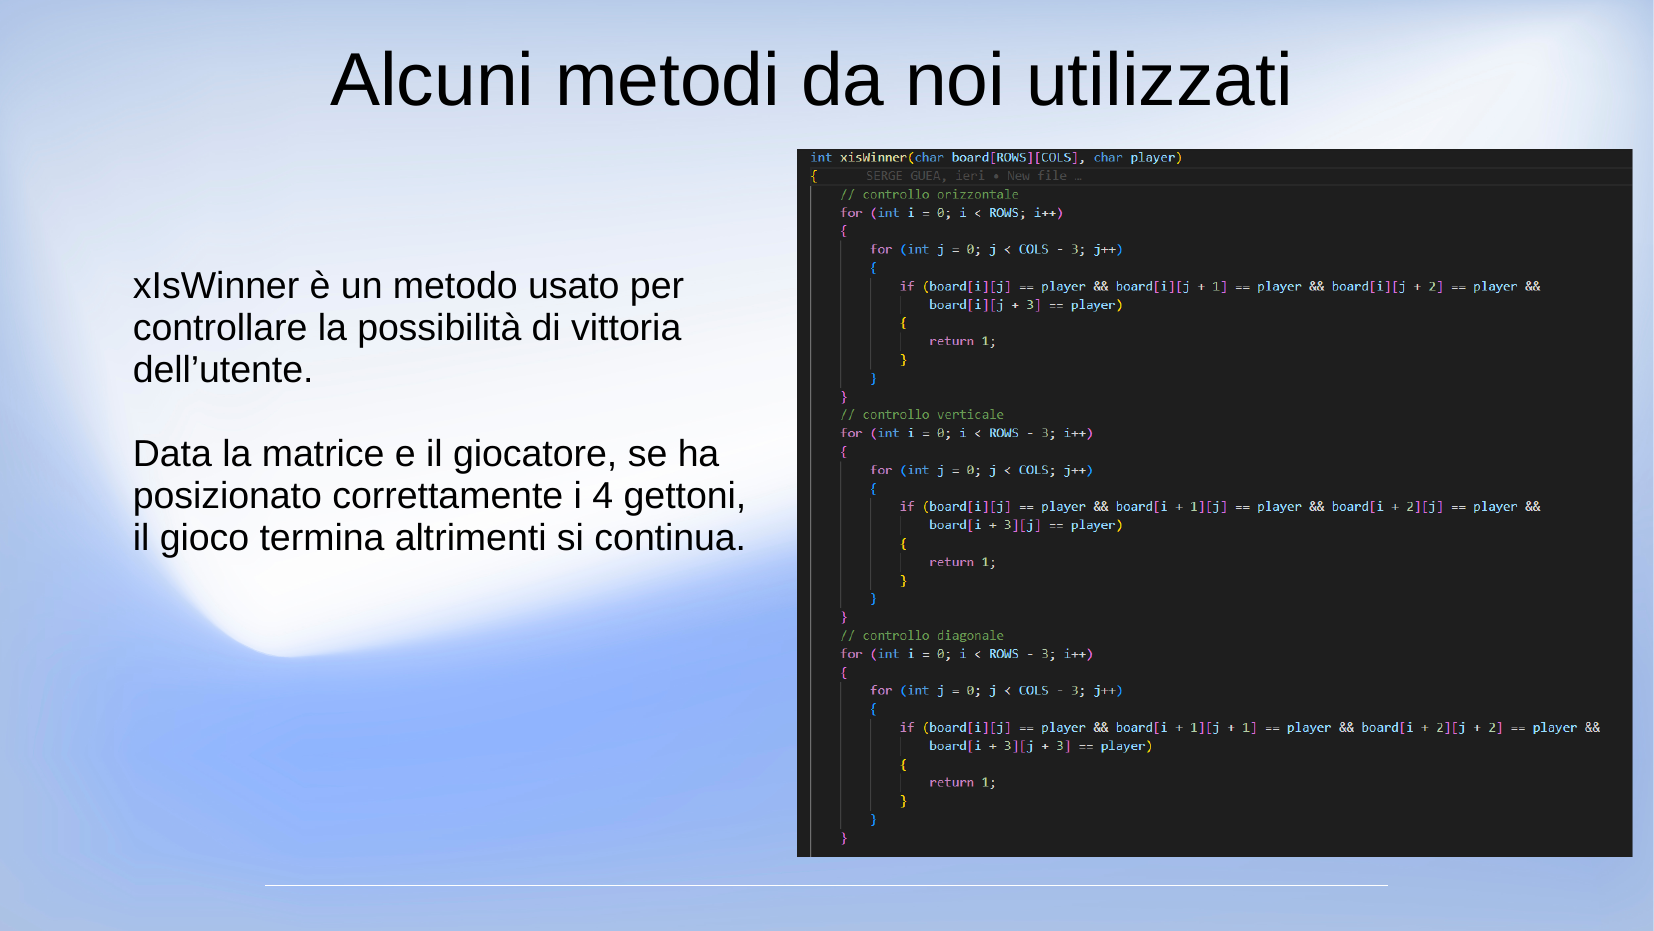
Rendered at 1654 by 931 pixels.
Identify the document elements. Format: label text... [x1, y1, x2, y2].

text_box xIsWinner è un metodo usato per controllare la possibilità di vittoria dell’utente. Data la matrice e il giocatore, se ha posizionato correttamente i 4 gettoni, il gioco termina altrimenti si continua. [118, 256, 768, 650]
picture [0, 0, 1654, 931]
text_box Alcuni metodi da noi utilizzati [236, 29, 1388, 227]
